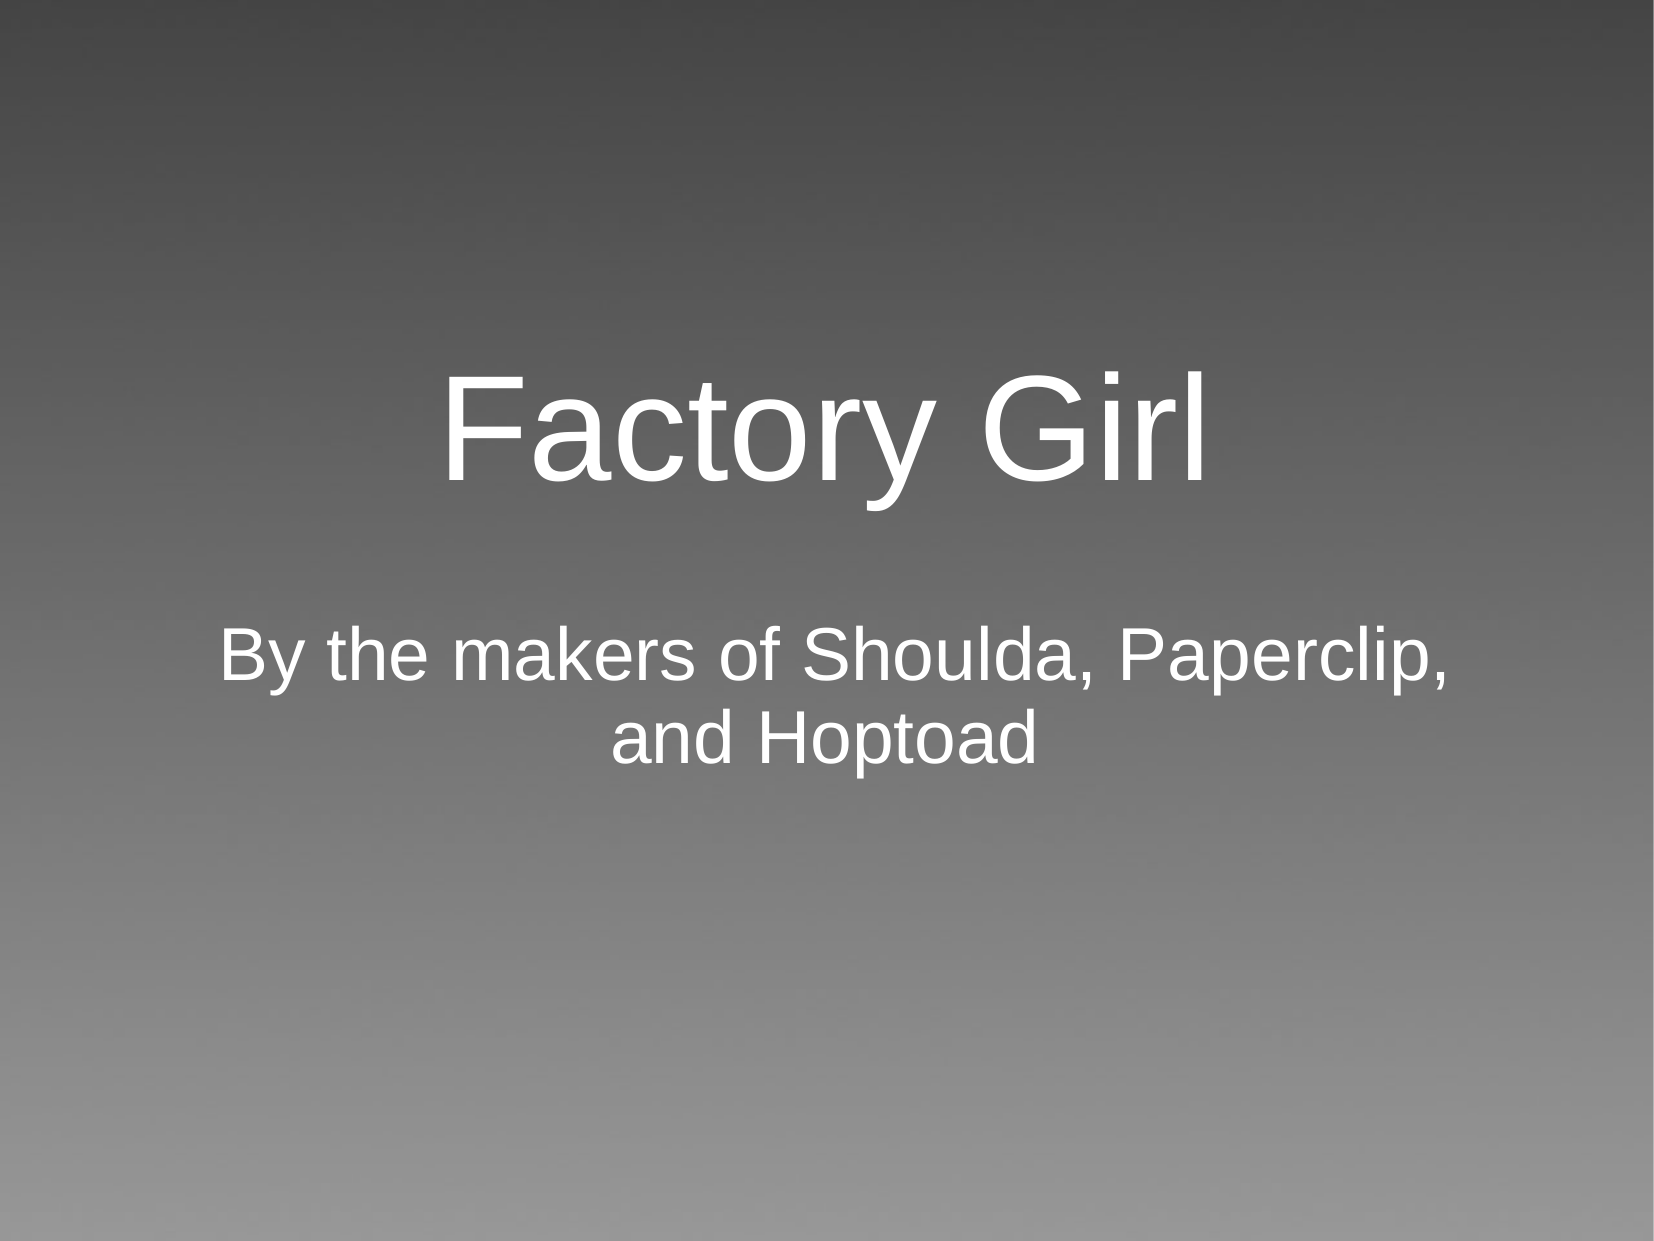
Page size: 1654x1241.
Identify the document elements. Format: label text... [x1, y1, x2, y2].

text_box Factory Girl [150, 337, 1501, 520]
picture [0, 0, 1654, 1241]
text_box By the makers of Shoulda, Paperclip, and Hoptoad [150, 604, 1501, 788]
